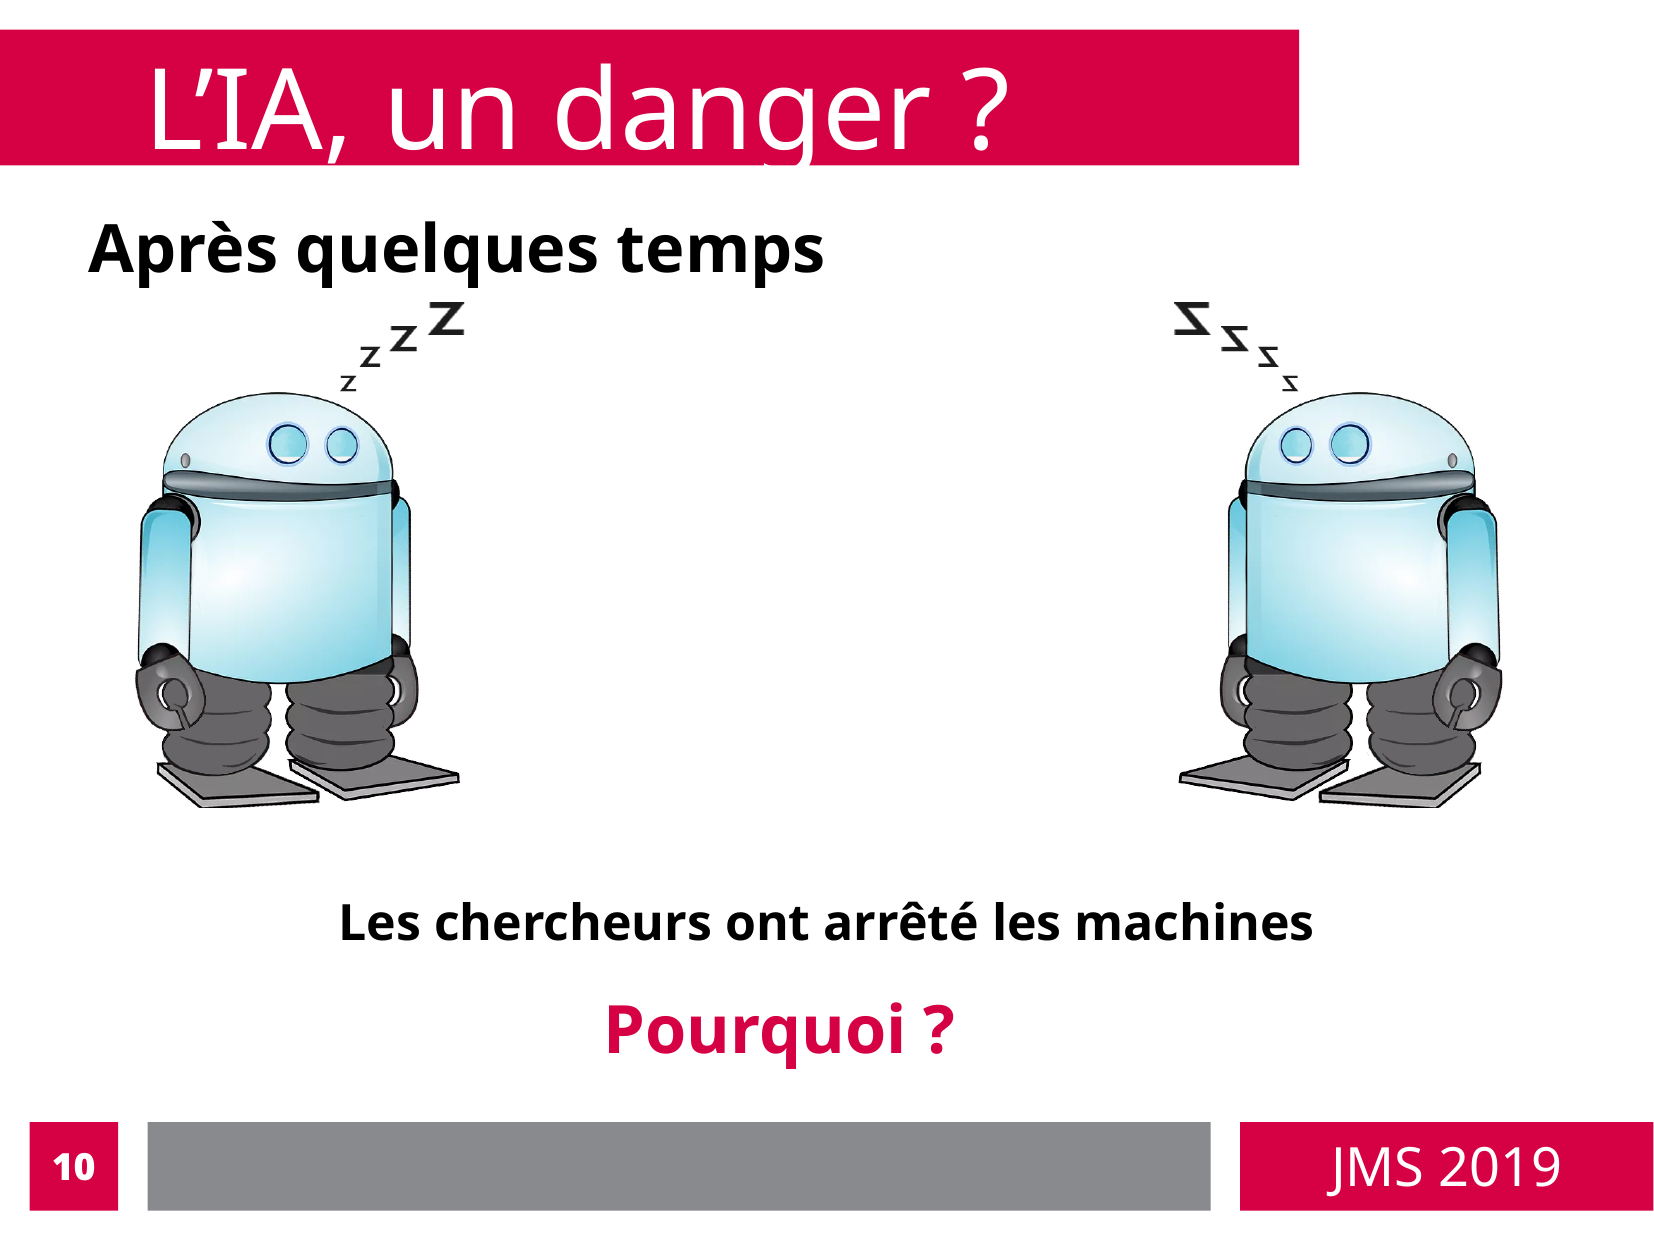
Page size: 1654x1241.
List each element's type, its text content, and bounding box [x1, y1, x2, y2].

title L’IA, un danger ? [0, 29, 1229, 178]
text_box Pourquoi ? [318, 981, 1241, 1074]
picture [1116, 251, 1567, 816]
picture [70, 251, 522, 815]
text_box Les chercheurs ont arrêté les machines [106, 884, 1548, 958]
text_box Après quelques temps [0, 45, 922, 448]
